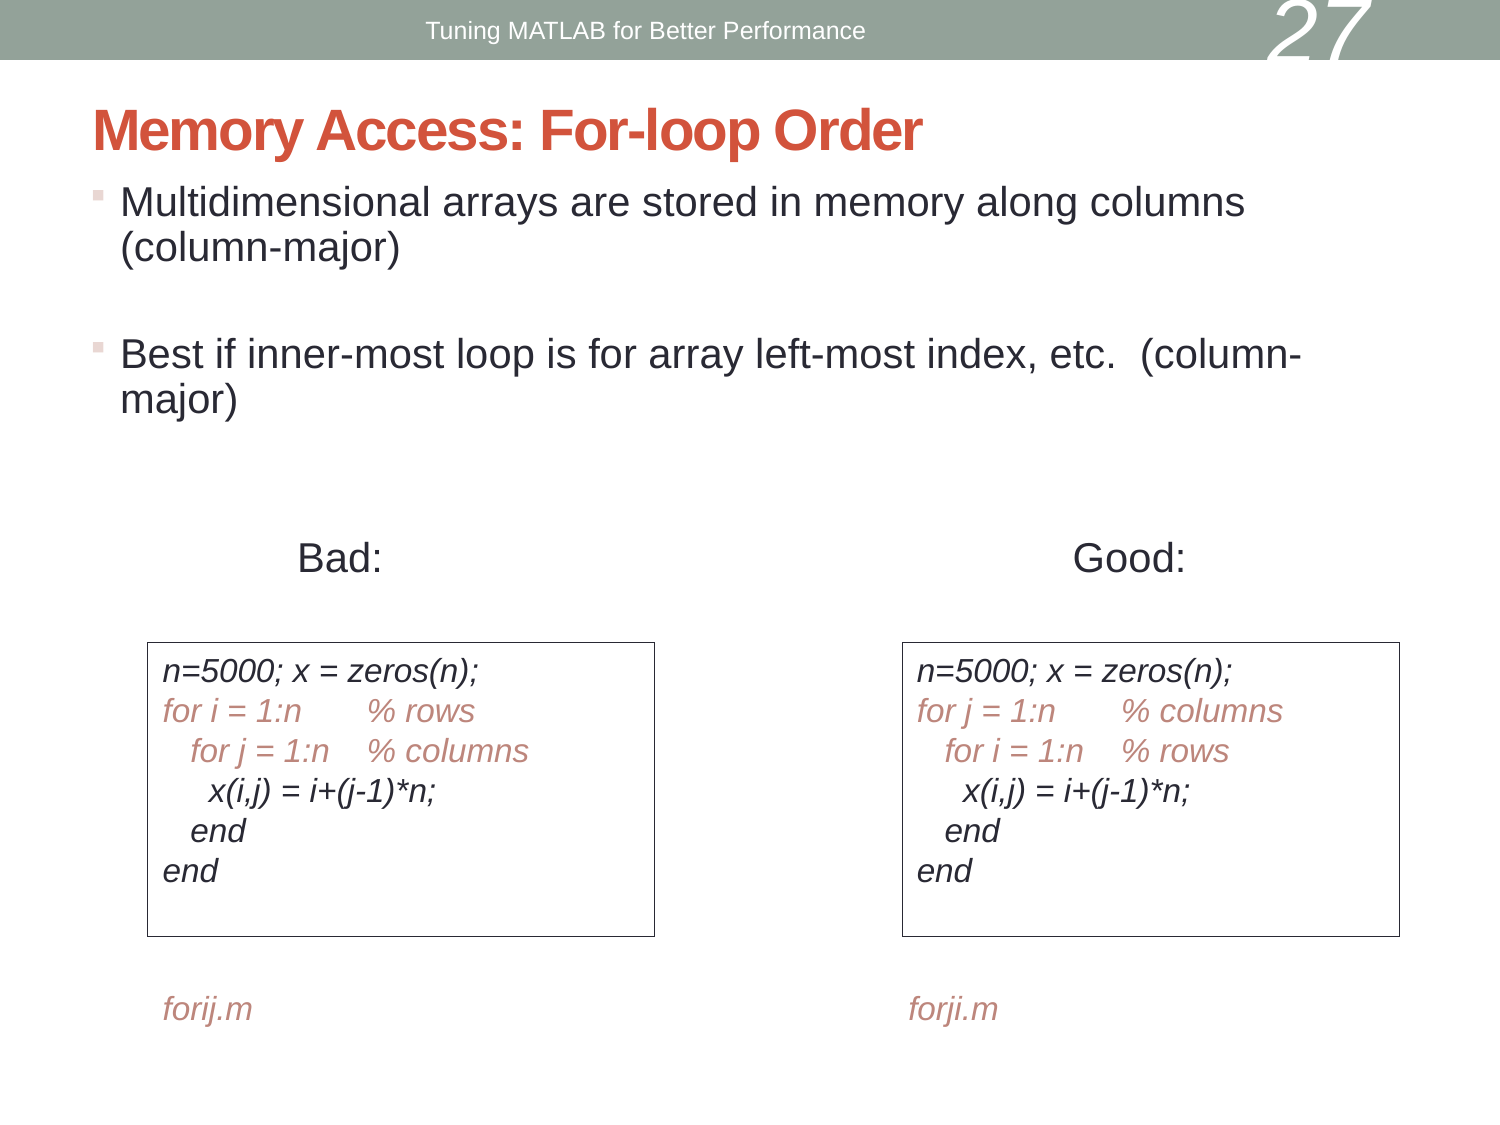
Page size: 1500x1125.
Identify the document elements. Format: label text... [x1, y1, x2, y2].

slide_number <number> [1252, 0, 1428, 54]
text_box forij.m forji.m [147, 979, 1344, 1035]
title Memory Access: For-loop Order [77, 66, 1021, 188]
text_box n=5000; x = zeros(n); for j = 1:n % columns for i = 1:n % rows x(i,j) = i+(j-1)*n; end end [902, 642, 1400, 937]
text_box n=5000; x = zeros(n); for i = 1:n % rows for j = 1:n % columns x(i,j) = i+(j-1)*n; end end [147, 642, 655, 937]
footer Tuning MATLAB for Better Performance [410, 3, 1086, 57]
list Multidimensional arrays are stored in memory along columns (column-major) Best if inner-most loop is for array left-most index, etc. (column-major) Bad: Good: [75, 172, 1425, 321]
